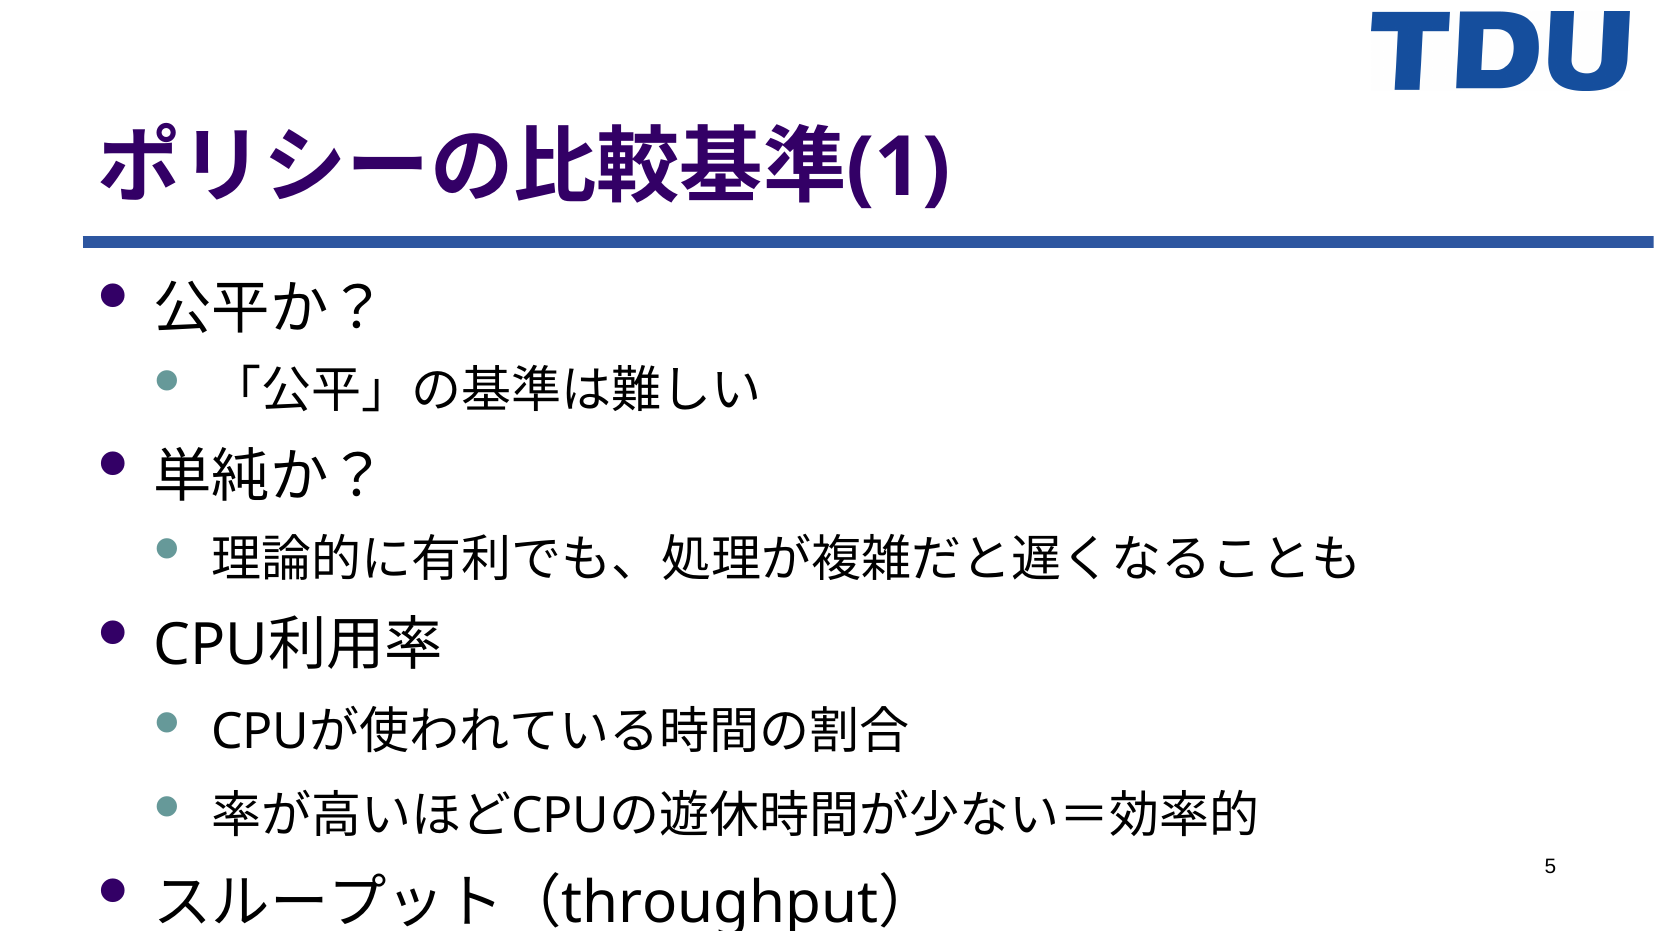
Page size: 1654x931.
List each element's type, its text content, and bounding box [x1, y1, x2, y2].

title ポリシーの比較基準(1) [82, 51, 1571, 228]
list 公平か？ 「公平」の基準は難しい 単純か？ 理論的に有利でも、処理が複雑だと遅くなることも CPU利用率 CPUが使われている時間の割合 率が高いほどCPUの遊休時間が少ない＝効率的 スループット（throughput） 単位時間当たりに処理できる仕事量 通信分野でも用いられる [82, 259, 1571, 925]
picture [1371, 11, 1630, 91]
